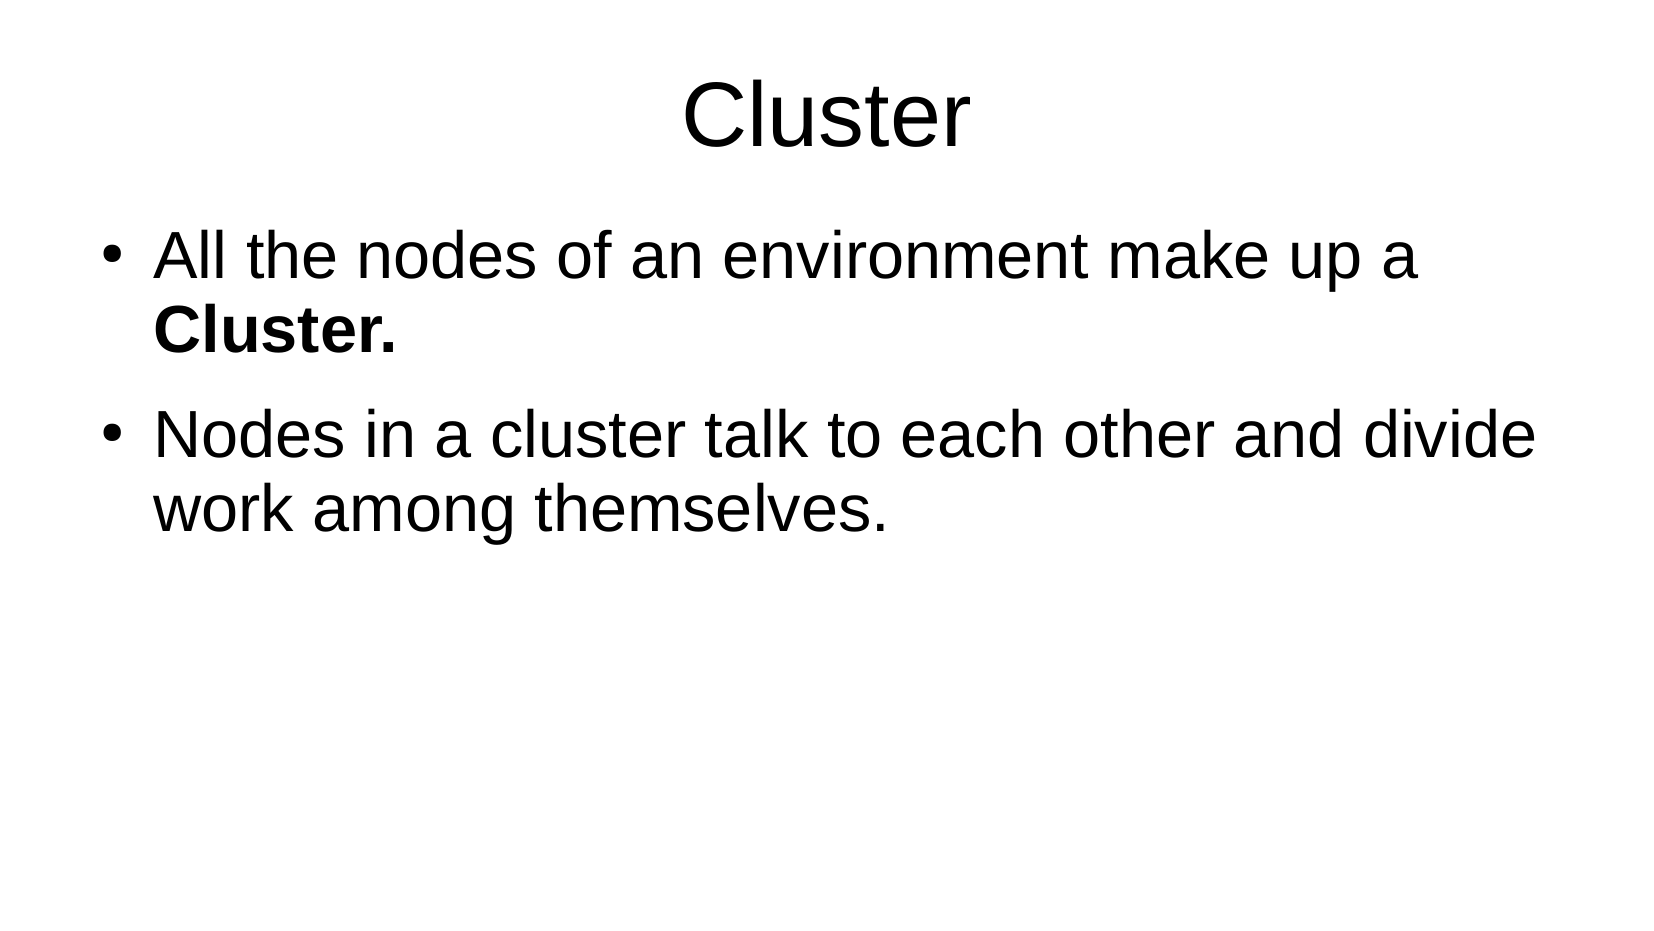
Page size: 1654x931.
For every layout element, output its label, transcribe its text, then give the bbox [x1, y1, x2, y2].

title Cluster [82, 37, 1571, 193]
list All the nodes of an environment make up a Cluster. Nodes in a cluster talk to each other and divide work among themselves. [82, 217, 1571, 758]
